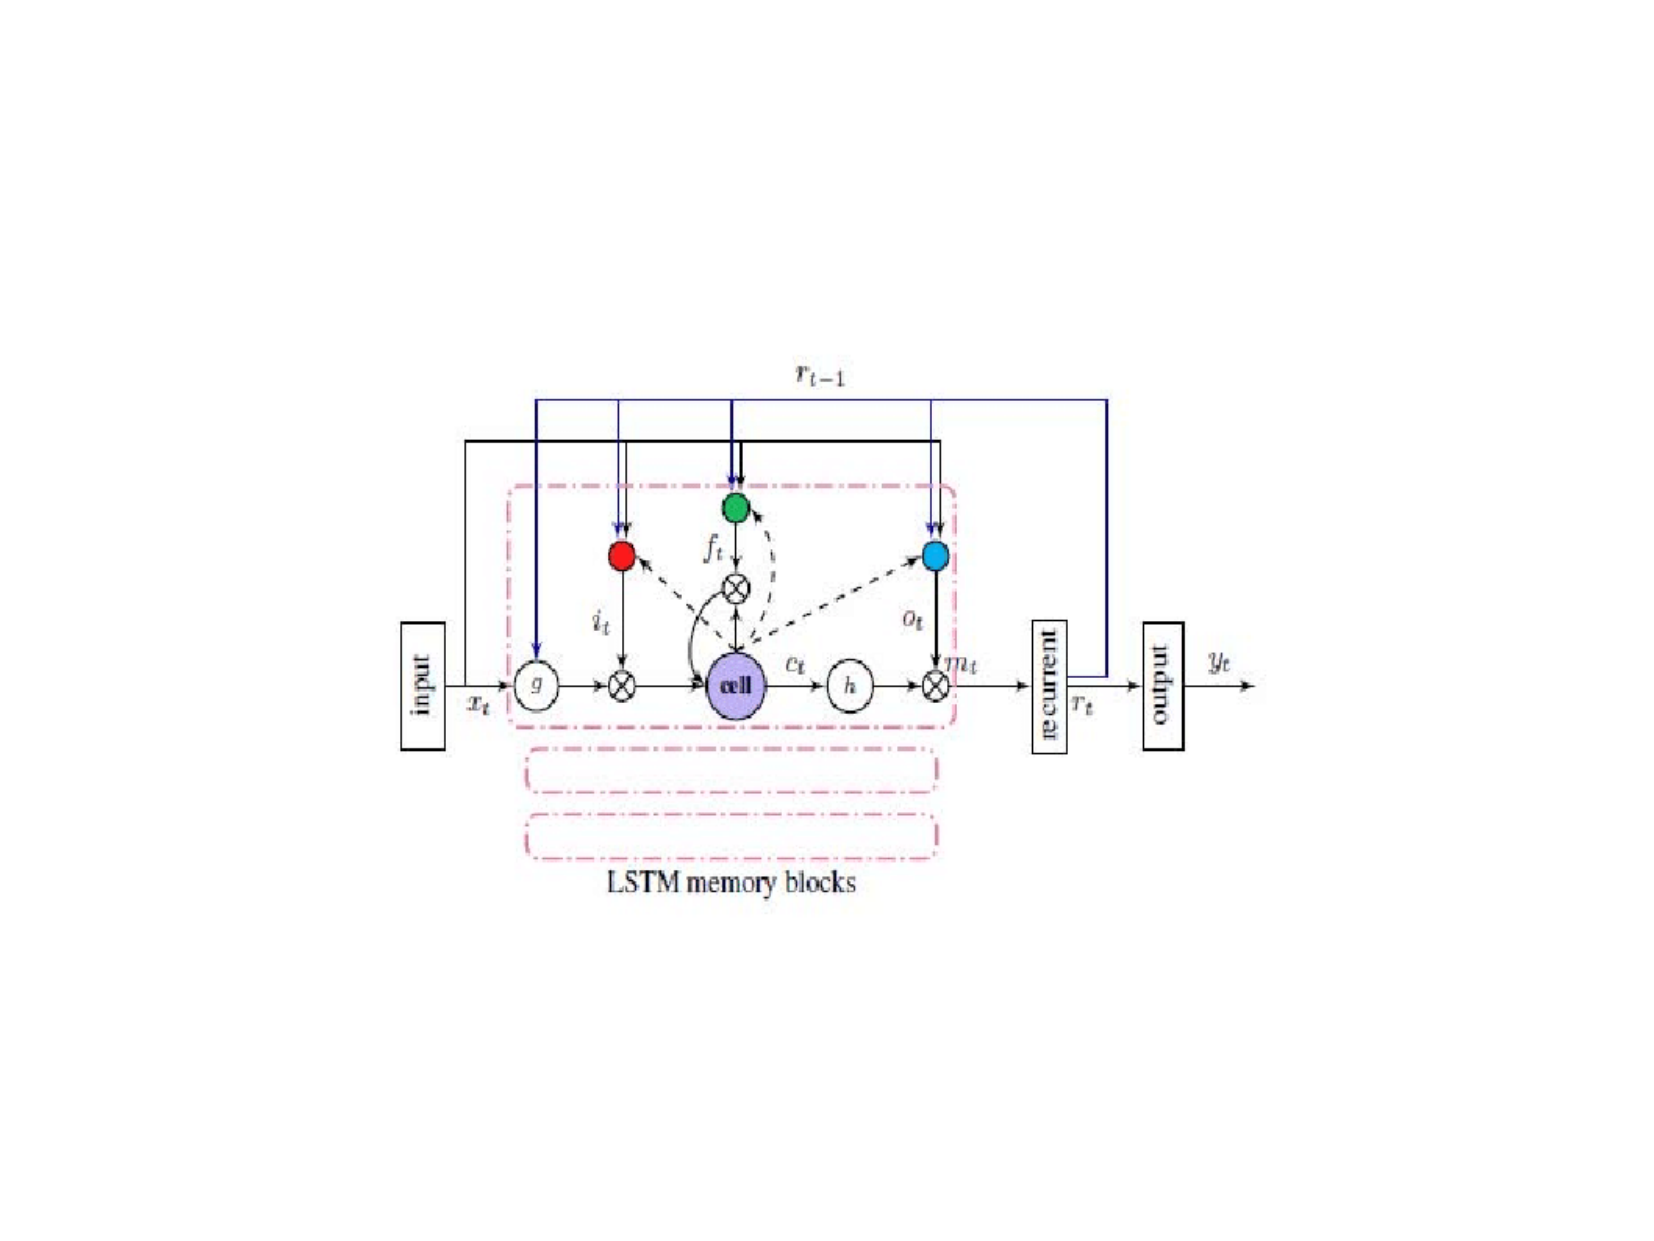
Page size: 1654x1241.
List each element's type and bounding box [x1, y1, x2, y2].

picture [210, 285, 1318, 930]
